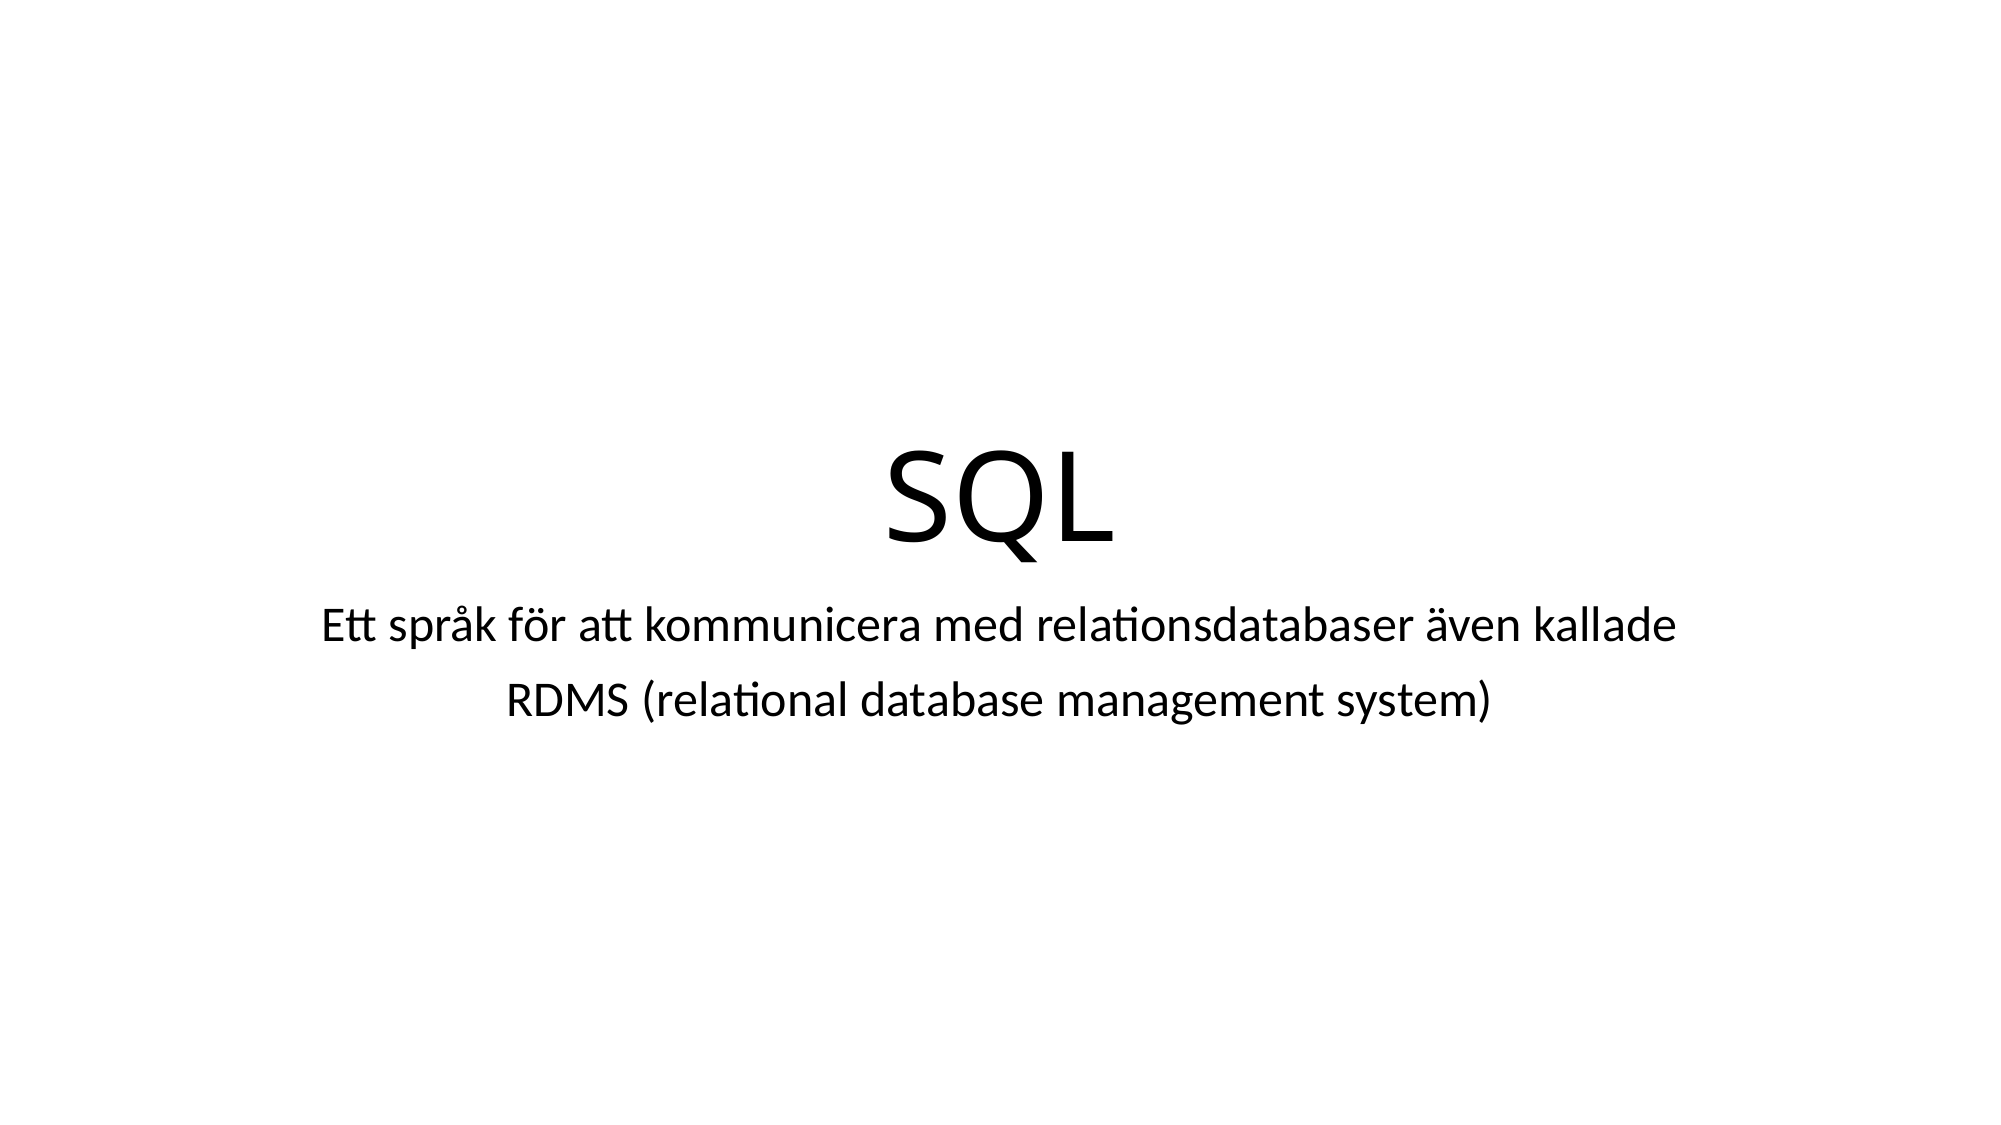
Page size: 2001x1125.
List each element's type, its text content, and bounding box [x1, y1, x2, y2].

title SQL [249, 184, 1750, 576]
subtitle Ett språk för att kommunicera med relationsdatabaser även kallade RDMS (relational database management system) [249, 590, 1750, 863]
